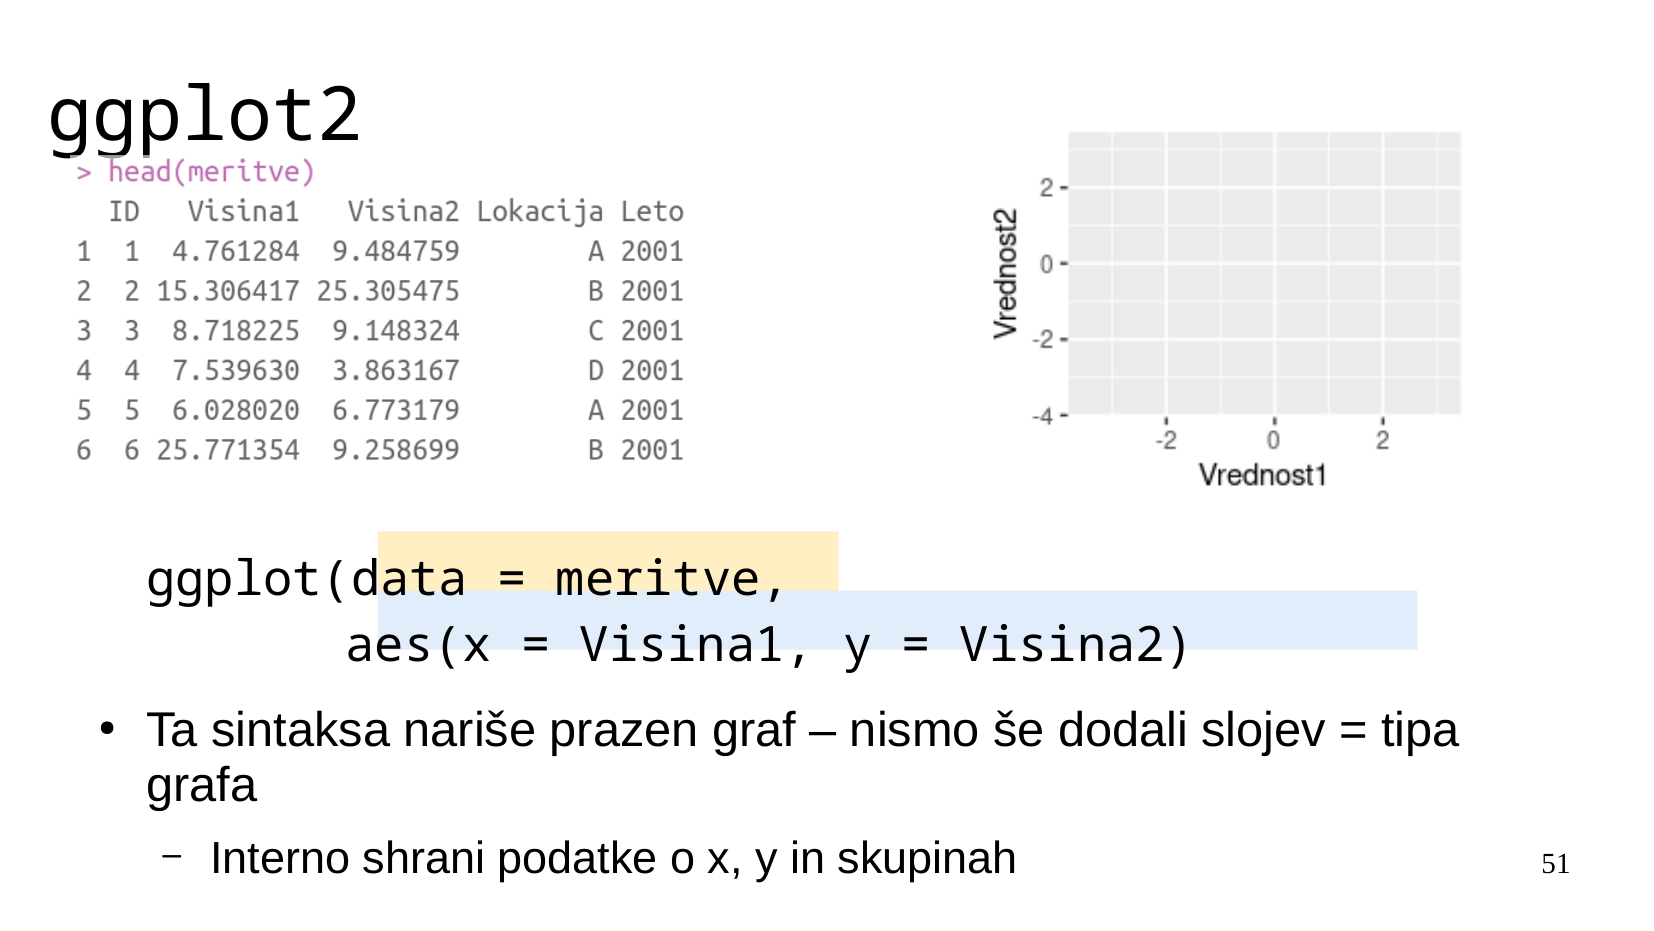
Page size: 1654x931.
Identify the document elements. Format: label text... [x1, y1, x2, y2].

title ggplot2 [47, 33, 1536, 189]
list ggplot(data = meritve, aes(x = Visina1, y = Visina2) Ta sintaksa nariše prazen graf – nismo še dodali slojev = tipa grafa Interno shrani podatke o x, y in skupinah [82, 543, 1571, 886]
picture [980, 118, 1476, 508]
picture [70, 155, 697, 473]
text_box [377, 531, 839, 543]
